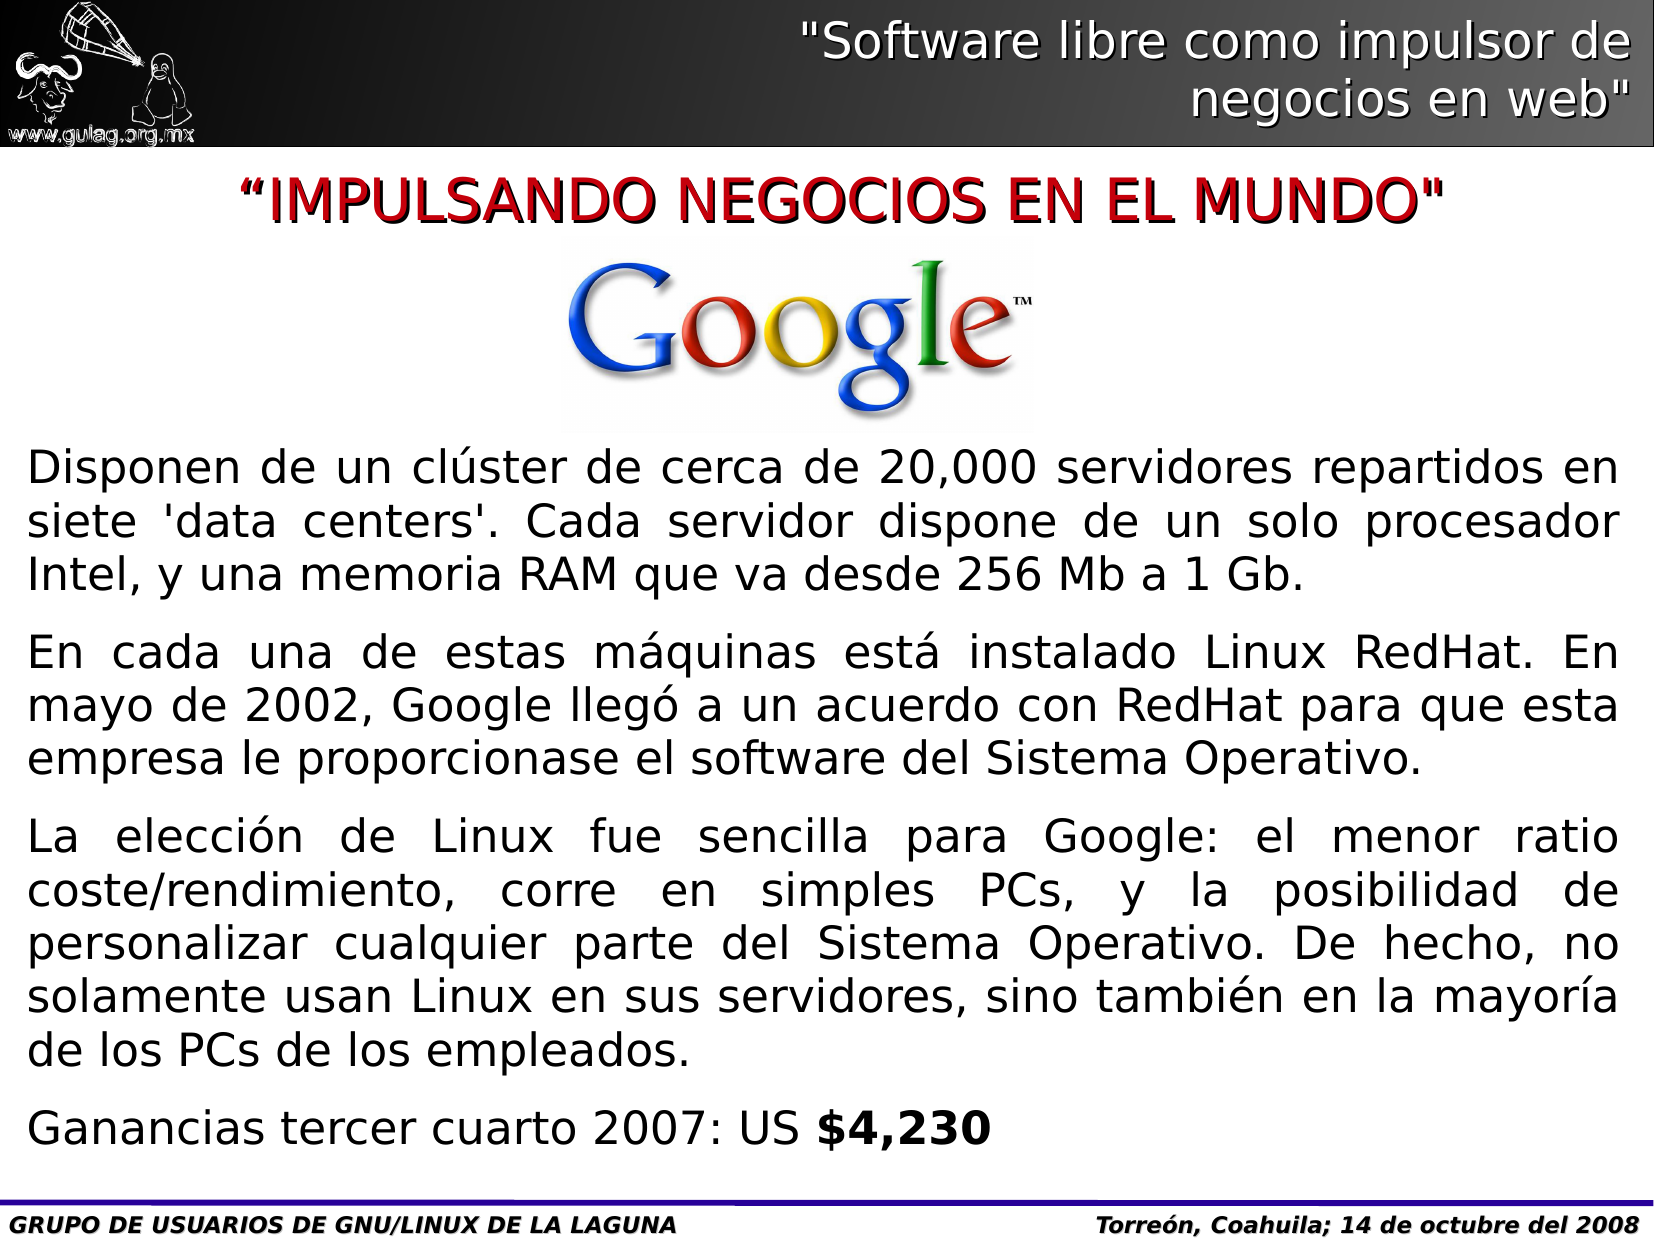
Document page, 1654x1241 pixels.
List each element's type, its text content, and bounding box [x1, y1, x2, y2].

text_box “IMPULSANDO NEGOCIOS EN EL MUNDO" [88, 159, 1595, 243]
picture [5, 0, 197, 148]
picture [561, 236, 1034, 433]
text_box Disponen de un clúster de cerca de 20,000 servidores repartidos en siete 'data centers'. Cada servidor dispone de un solo procesador Intel, y una memoria RAM que va desde 256 Mb a 1 Gb. En cada una de estas máquinas está instalado Linux RedHat. En mayo de 2002, Google llegó a un acuerdo con RedHat para que esta empresa le proporcionase el software del Sistema Operativo. La elección de Linux fue sencilla para Google: el menor ratio coste/rendimiento, corre en simples PCs, y la posibilidad de personalizar cualquier parte del Sistema Operativo. De hecho, no solamente usan Linux en sus servidores, sino también en la mayoría de los PCs de los empleados. Ganancias tercer cuarto 2007: US $4,230 [11, 433, 1636, 1241]
text_box [197, 0, 1654, 147]
text_box "Software libre como impulsor de negocios en web" [750, 4, 1648, 136]
text_box [0, 0, 5, 147]
